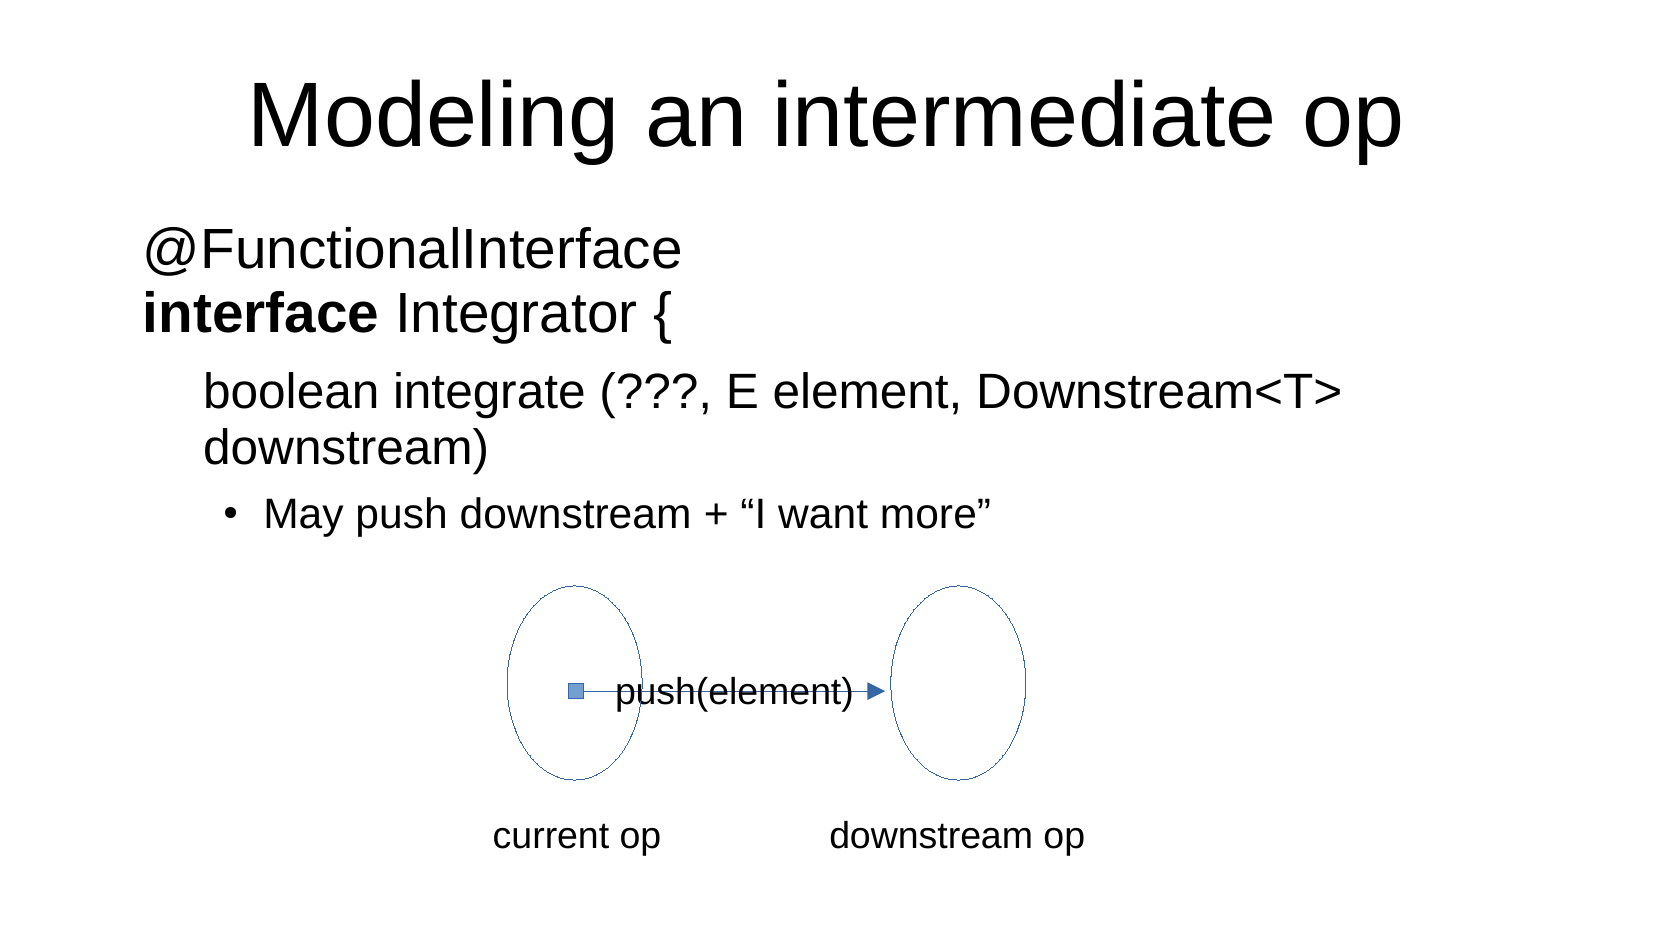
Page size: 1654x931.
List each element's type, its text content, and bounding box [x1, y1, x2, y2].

text_box current op [477, 807, 677, 865]
text_box [568, 683, 584, 699]
list @FunctionalInterface interface Integrator { boolean integrate (???, E element, Downstream<T> downstream) May push downstream + “I want more” [82, 217, 1571, 541]
text_box downstream op [814, 807, 1100, 865]
title Modeling an intermediate op [82, 37, 1571, 193]
